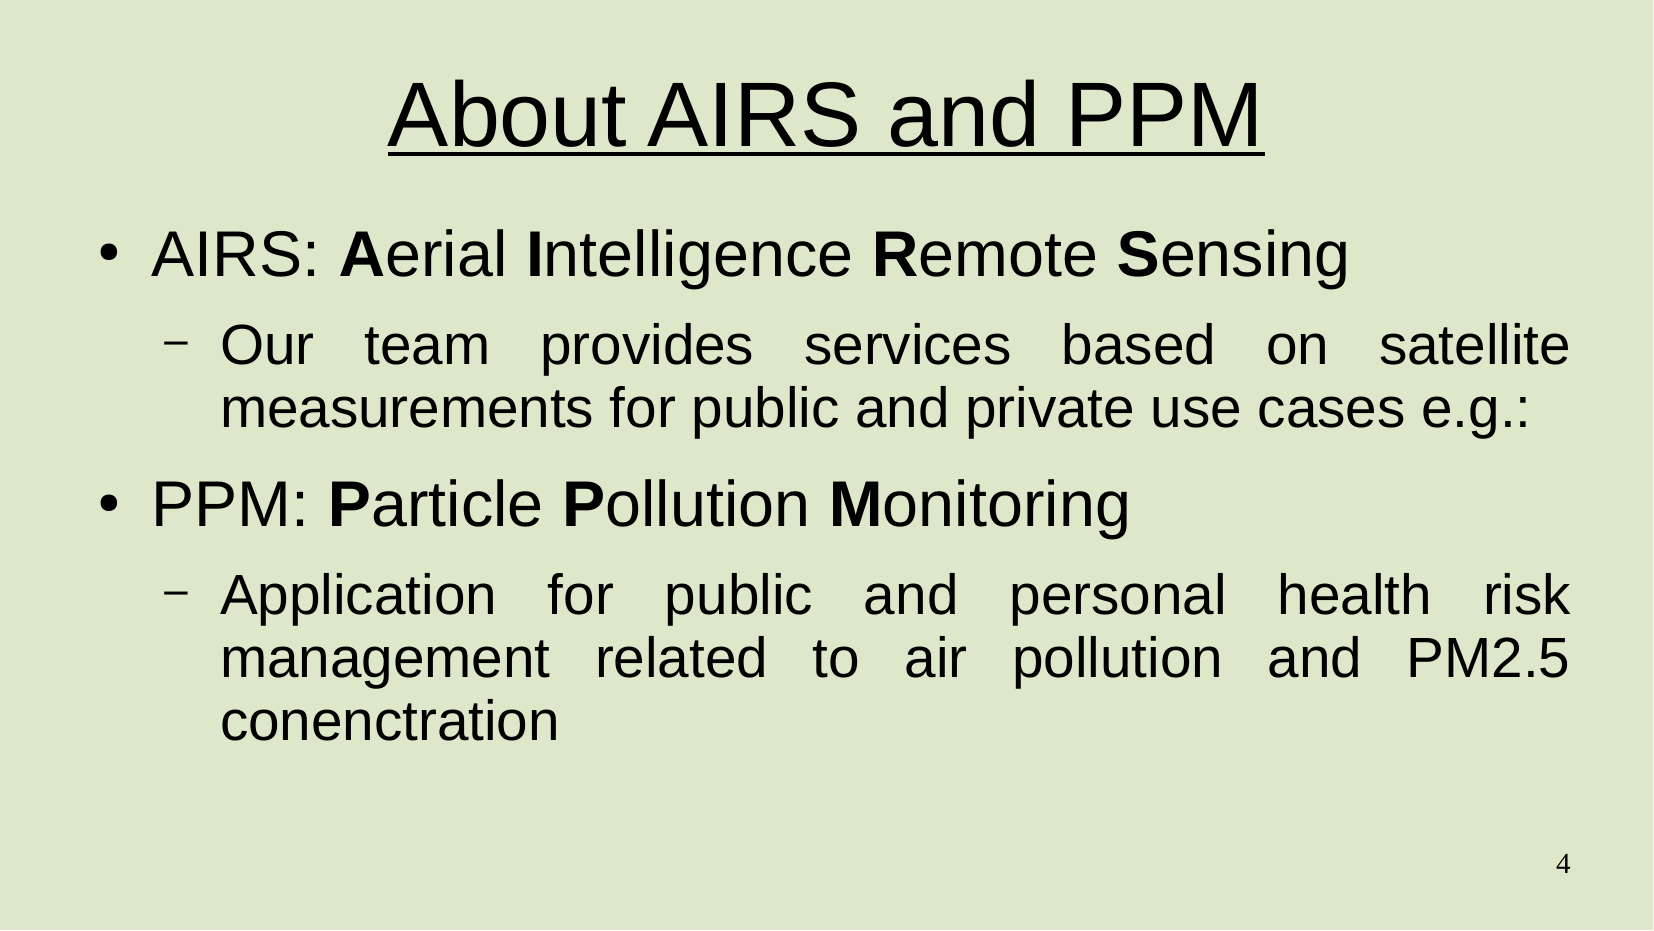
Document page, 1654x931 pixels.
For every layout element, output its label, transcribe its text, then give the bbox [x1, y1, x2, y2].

title About AIRS and PPM [82, 37, 1571, 193]
list AIRS: Aerial Intelligence Remote Sensing Our team provides services based on satellite measurements for public and private use cases e.g.: PPM: Particle Pollution Monitoring Application for public and personal health risk management related to air pollution and PM2.5 conenctration [82, 217, 1571, 758]
